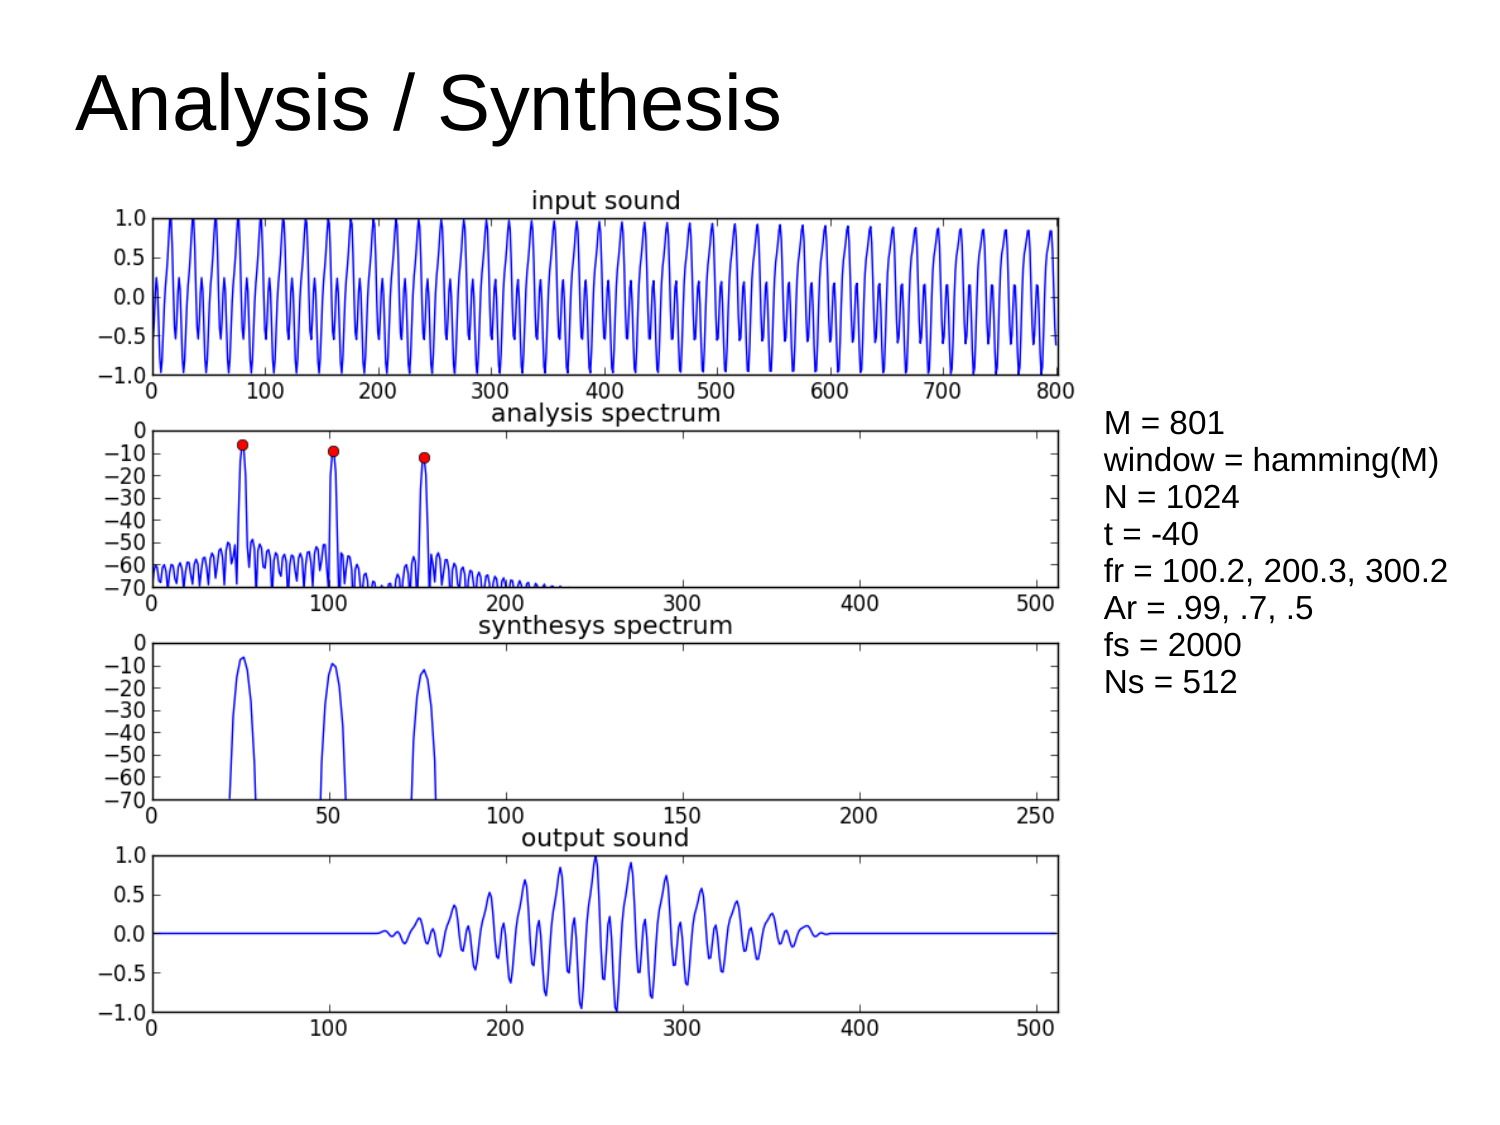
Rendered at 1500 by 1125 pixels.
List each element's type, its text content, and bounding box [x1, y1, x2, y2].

picture [6, 119, 1174, 1111]
title Analysis / Synthesis [75, 9, 1425, 198]
text_box M = 801 window = hamming(M) N = 1024 t = -40 fr = 100.2, 200.3, 300.2 Ar = .99, .7, .5 fs = 2000 Ns = 512 [1089, 397, 1464, 711]
